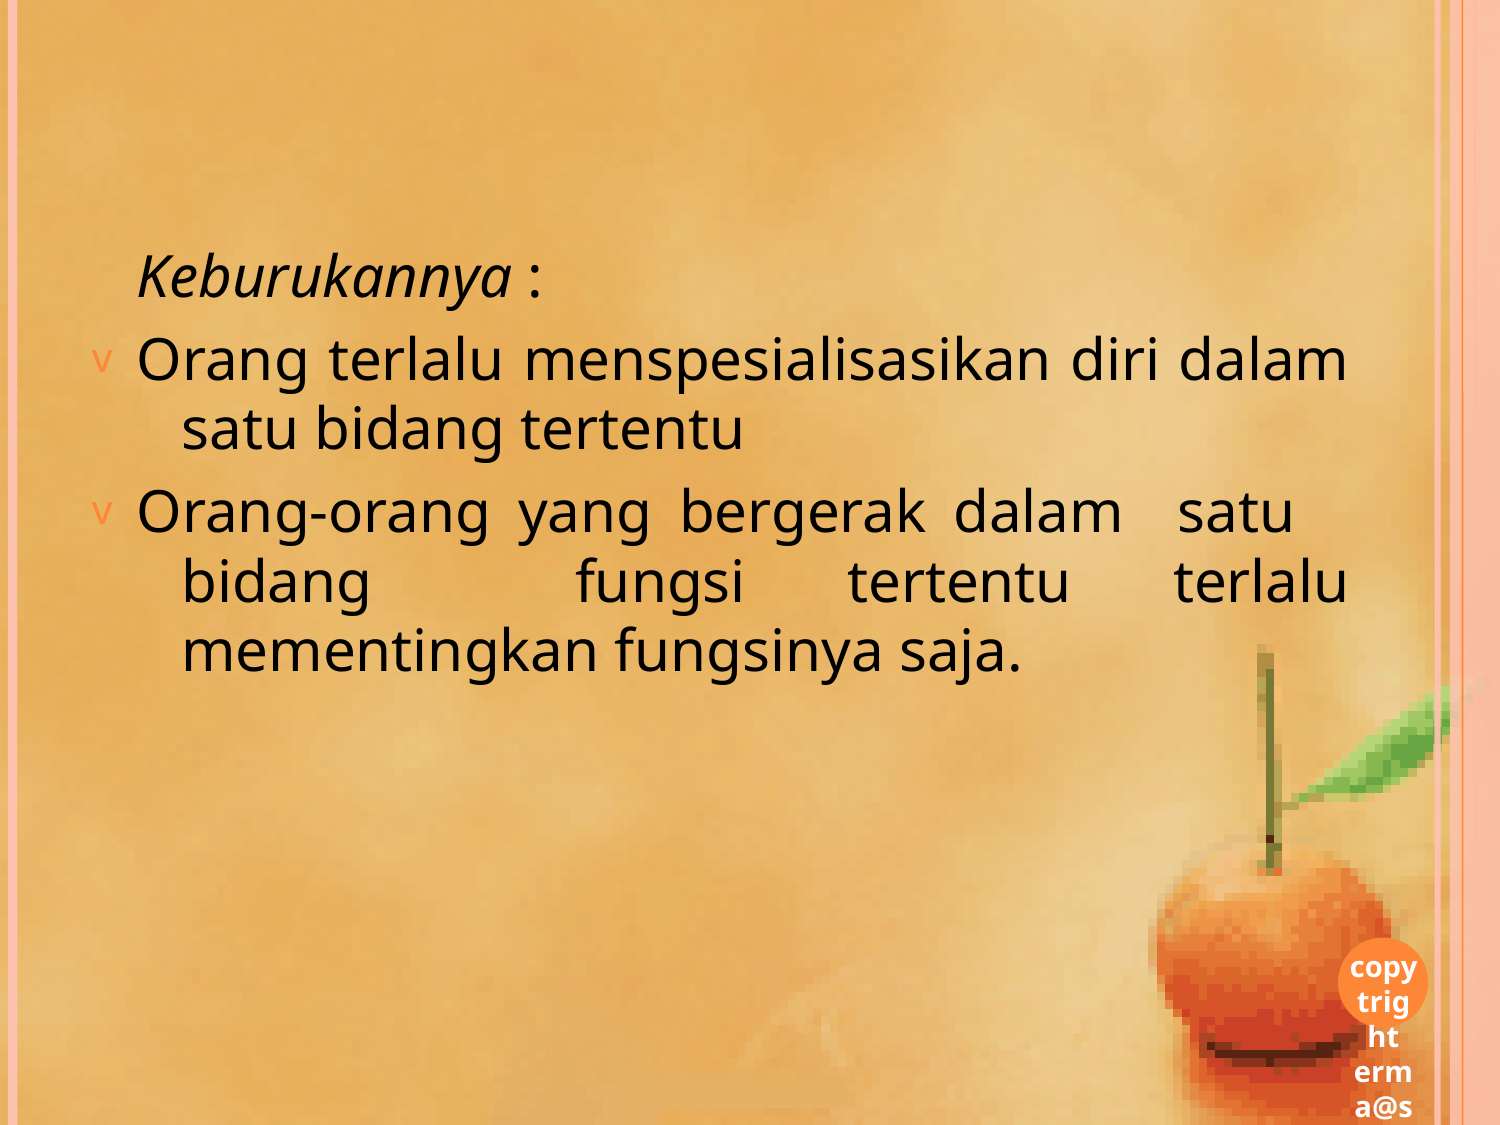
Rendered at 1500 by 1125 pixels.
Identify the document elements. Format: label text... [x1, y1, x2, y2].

text_box copytright erma@stikom-bali.ac.id [1333, 940, 1434, 1027]
list Keburukannya : Orang terlalu menspesialisasikan diri dalam satu bidang tertentu Orang-orang yang bergerak dalam satu bidang fungsi tertentu terlalu mementingkan fungsinya saja. [76, 231, 1365, 857]
